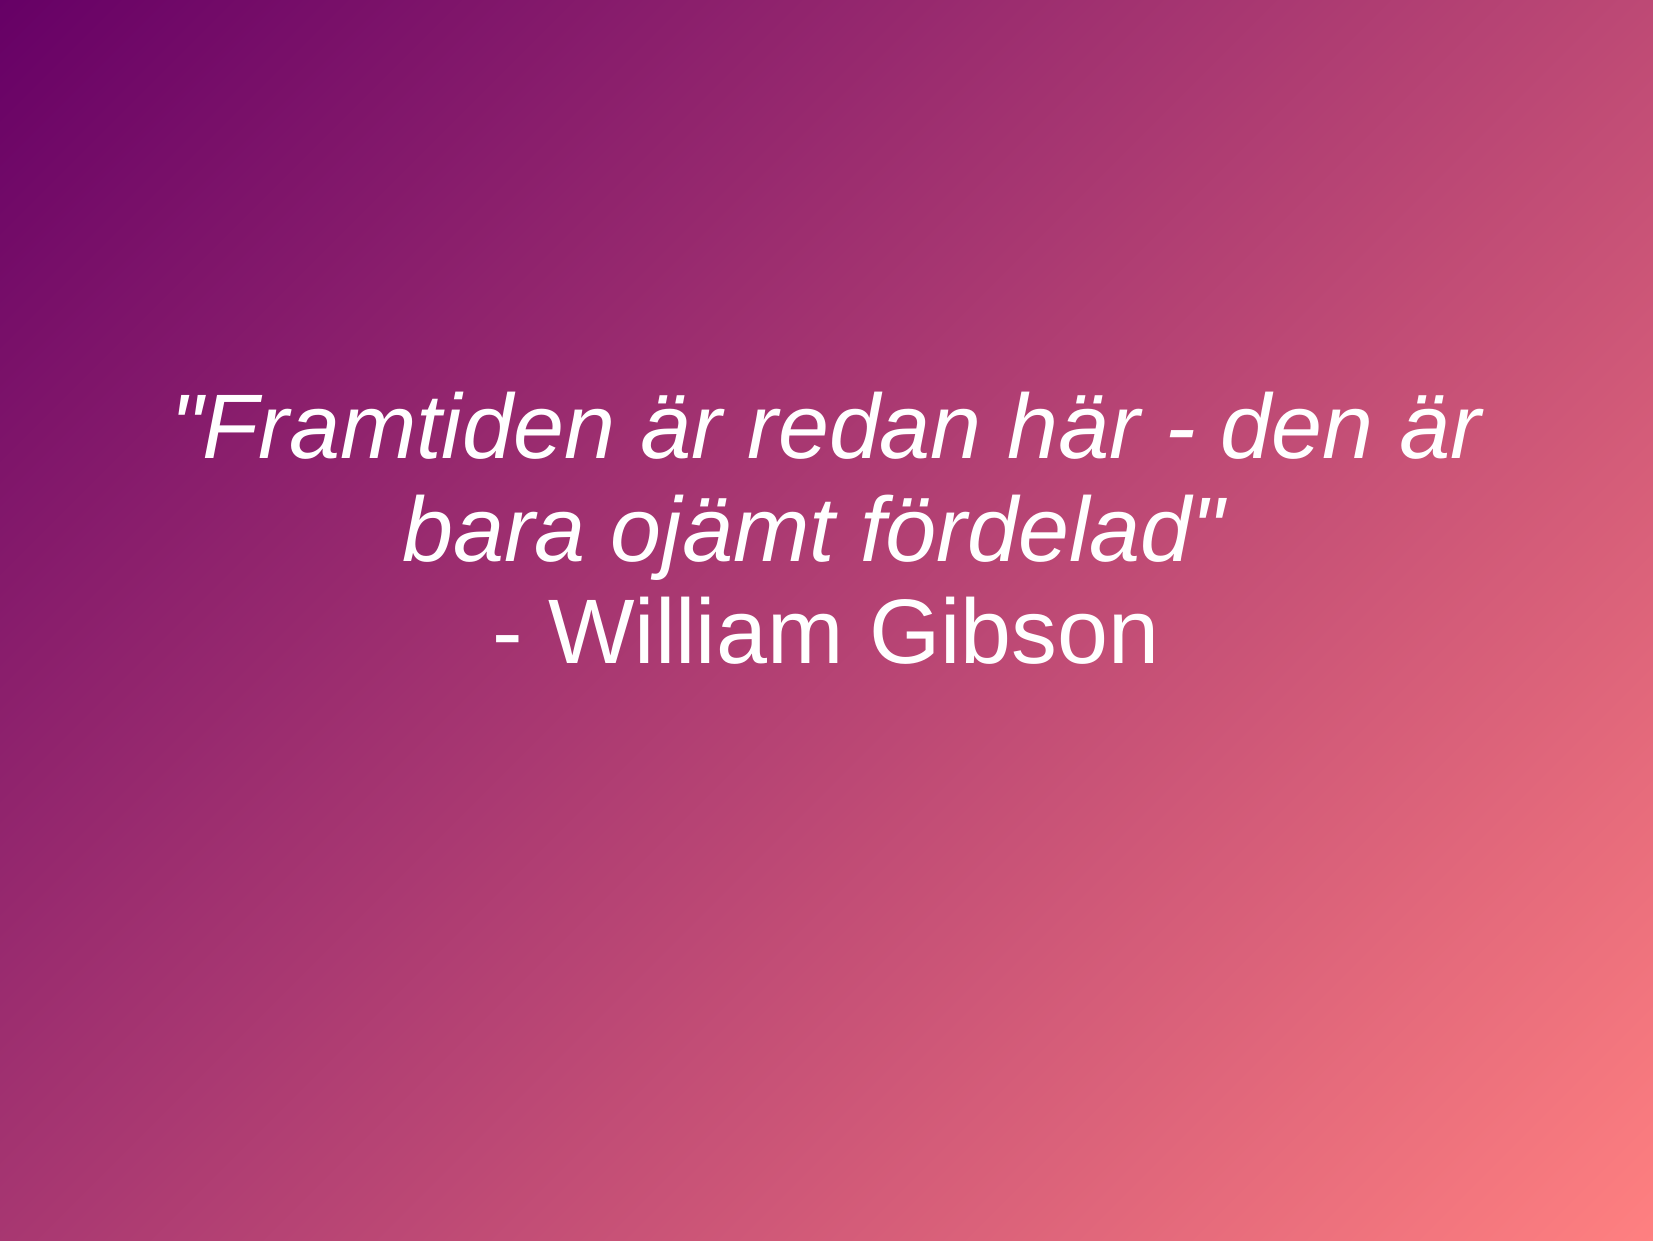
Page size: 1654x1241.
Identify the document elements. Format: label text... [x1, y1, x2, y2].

subtitle "Framtiden är redan här - den är bara ojämt fördelad" - William Gibson [82, 49, 1571, 1010]
